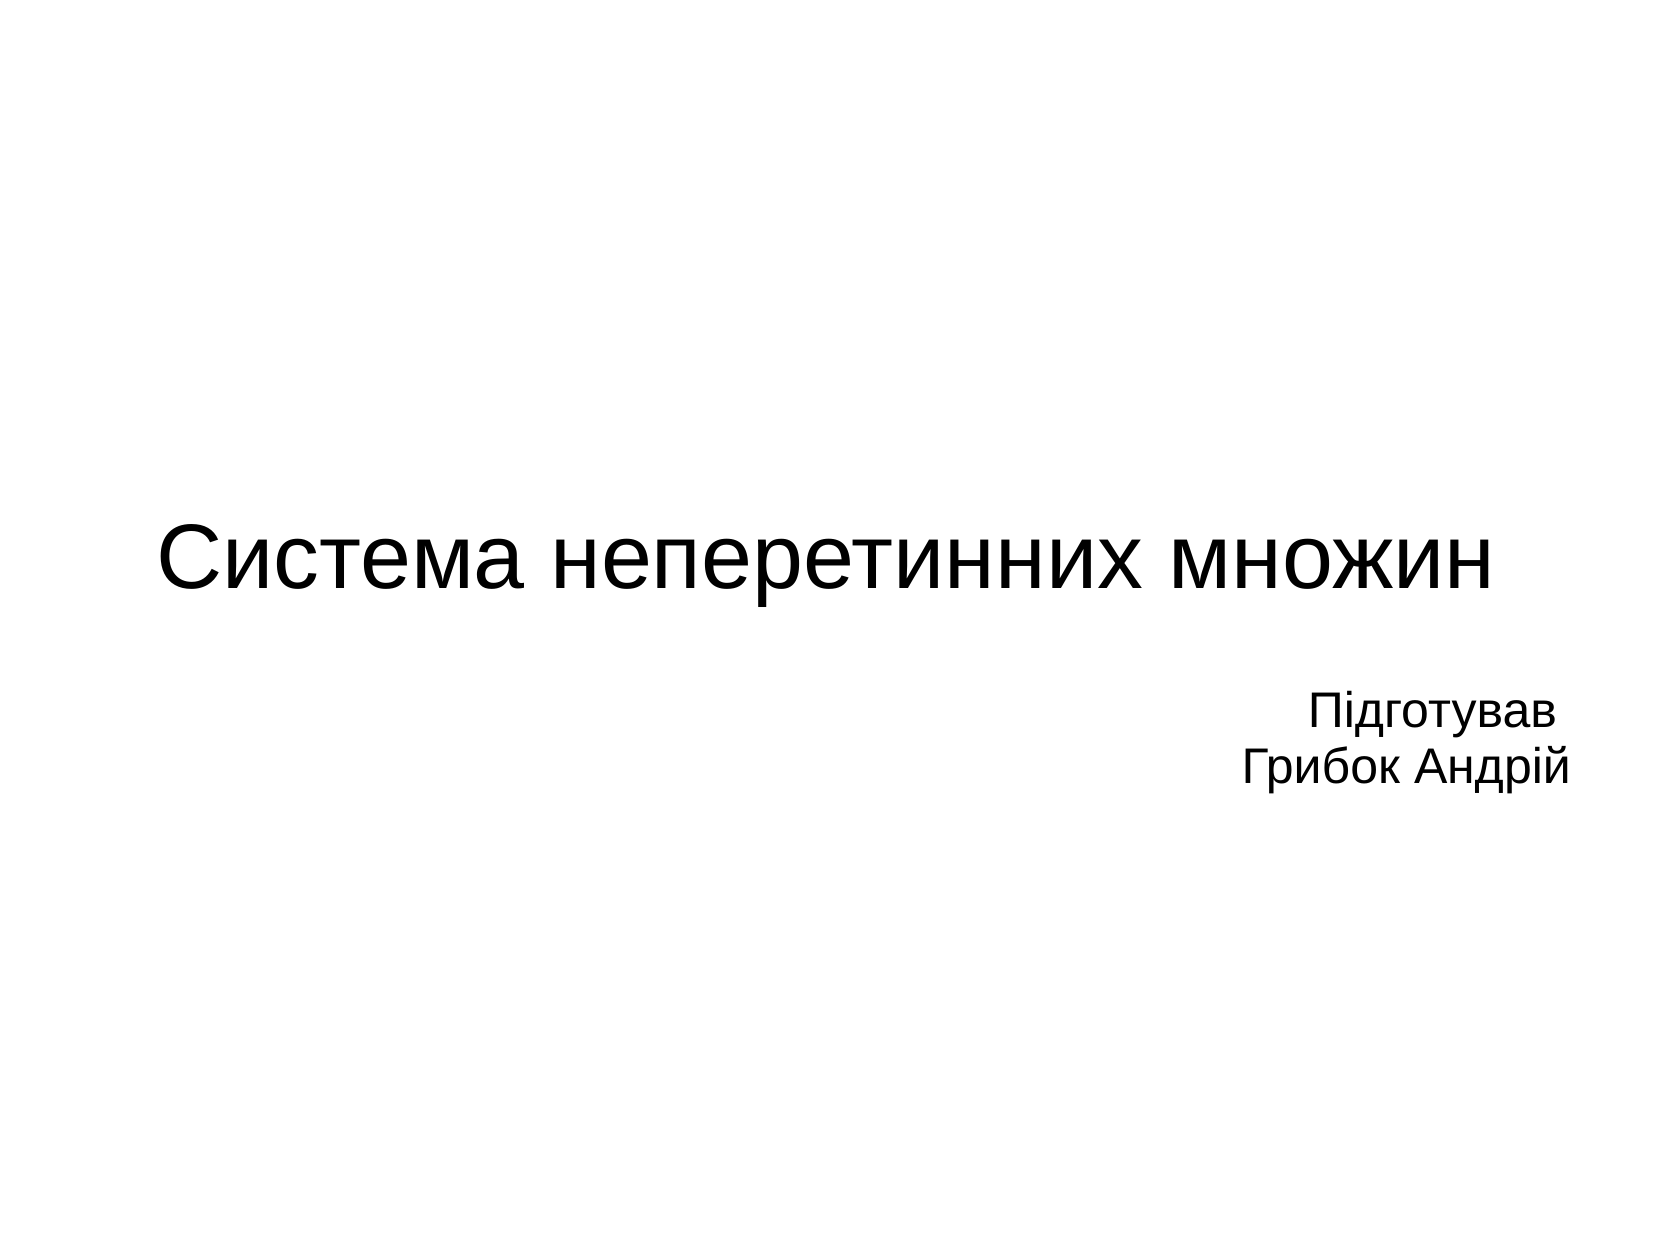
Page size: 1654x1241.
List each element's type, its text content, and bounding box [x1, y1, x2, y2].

subtitle Система неперетинних множин Підготував Грибок Андрій [82, 290, 1571, 1010]
